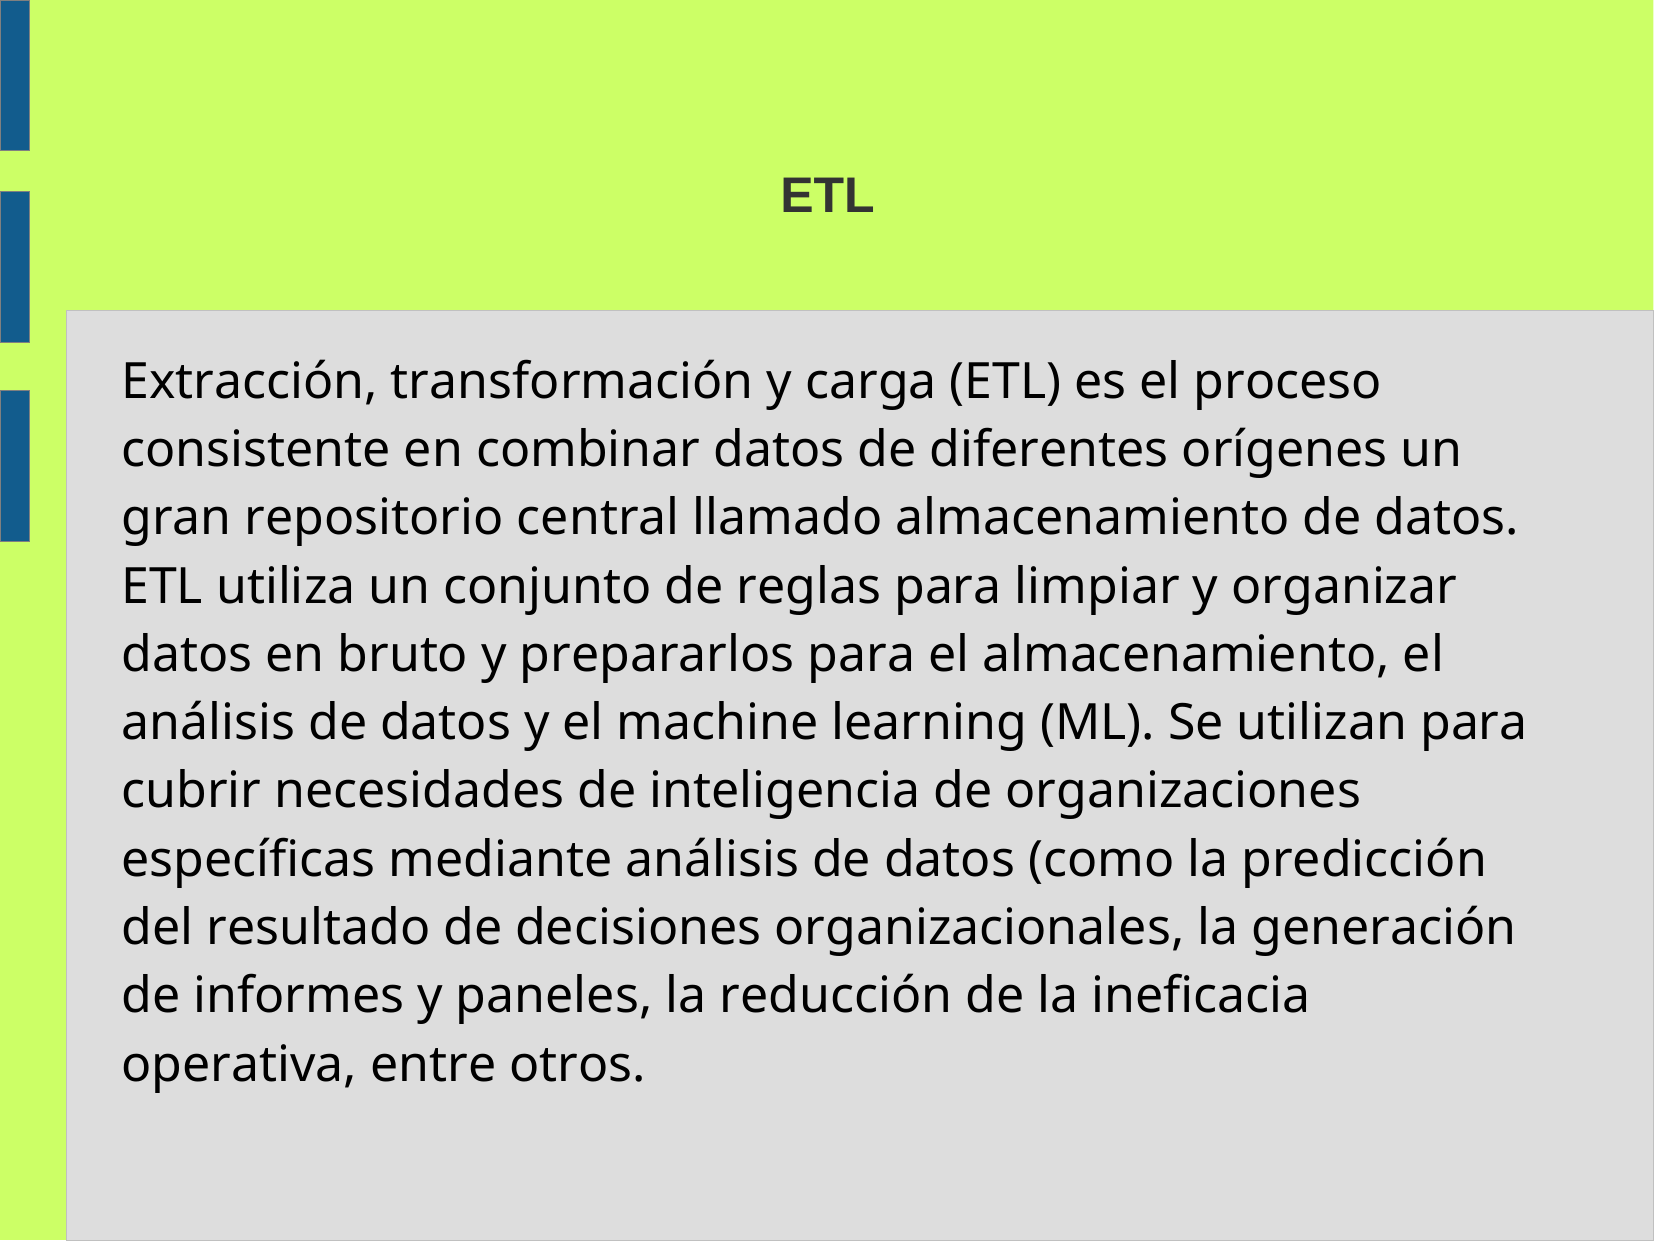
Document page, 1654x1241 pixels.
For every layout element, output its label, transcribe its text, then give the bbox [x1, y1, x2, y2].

list Extracción, transformación y carga (ETL) es el proceso consistente en combinar datos de diferentes orígenes un gran repositorio central llamado almacenamiento de datos. ETL utiliza un conjunto de reglas para limpiar y organizar datos en bruto y prepararlos para el almacenamiento, el análisis de datos y el machine learning (ML). Se utilizan para cubrir necesidades de inteligencia de organizaciones específicas mediante análisis de datos (como la predicción del resultado de decisiones organizacionales, la generación de informes y paneles, la reducción de la ineficacia operativa, entre otros. [121, 344, 1534, 1127]
title ETL [121, 91, 1534, 299]
